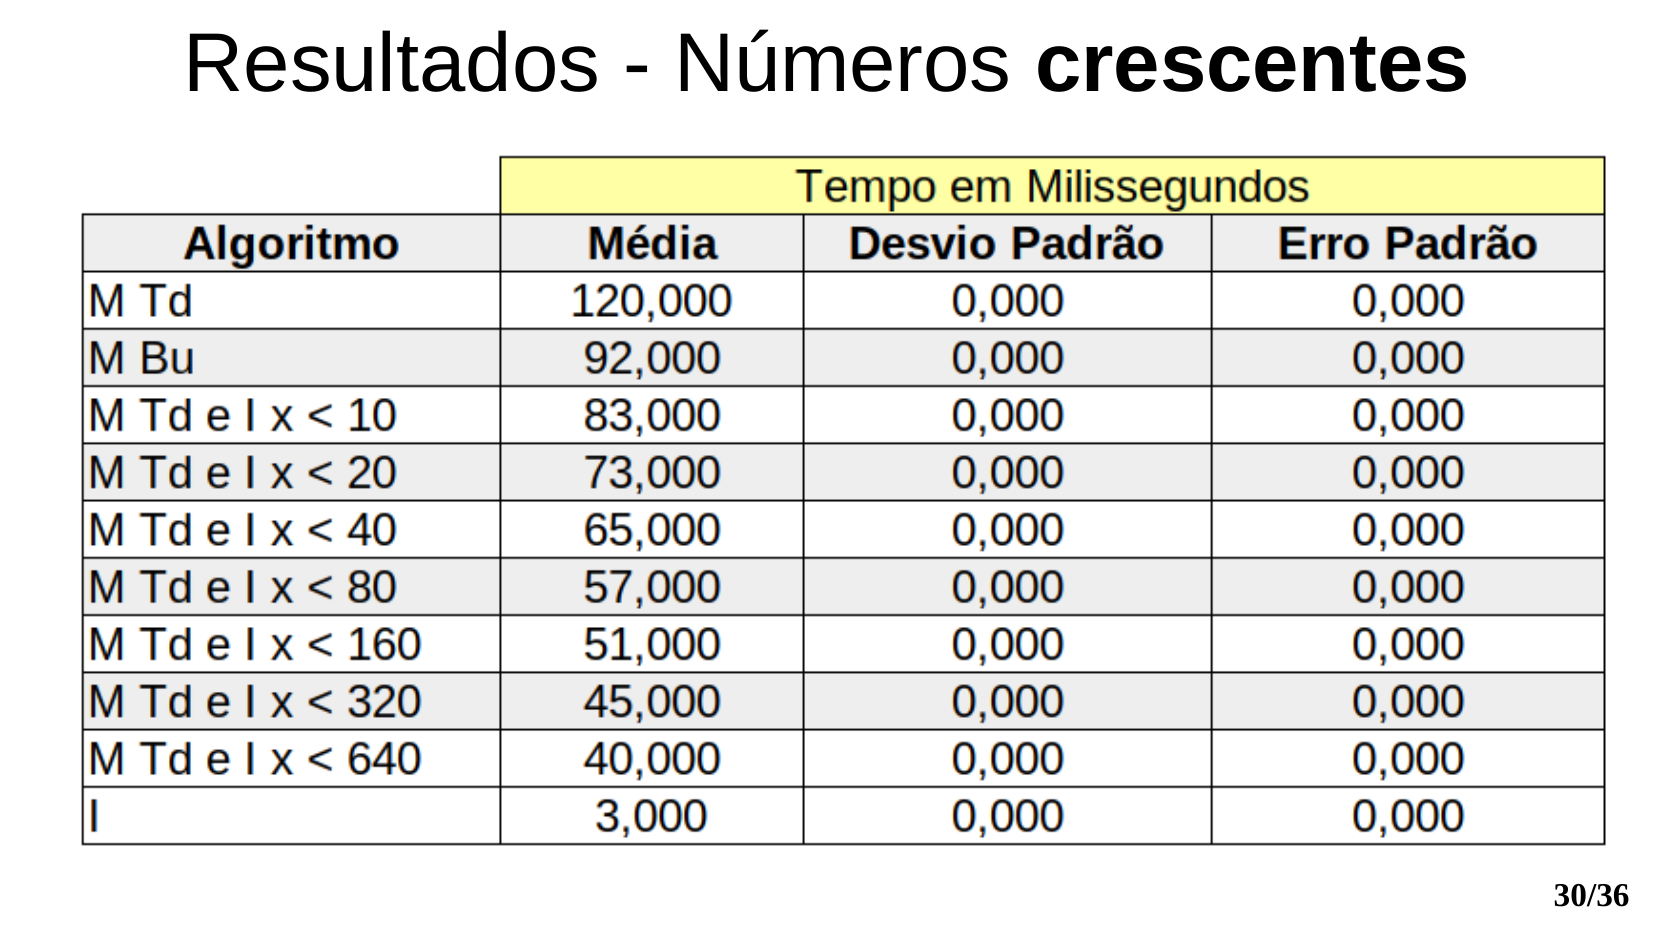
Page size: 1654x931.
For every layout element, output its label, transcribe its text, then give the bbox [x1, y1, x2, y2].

title Resultados - Números crescentes [82, 16, 1571, 110]
picture [67, 147, 1625, 857]
